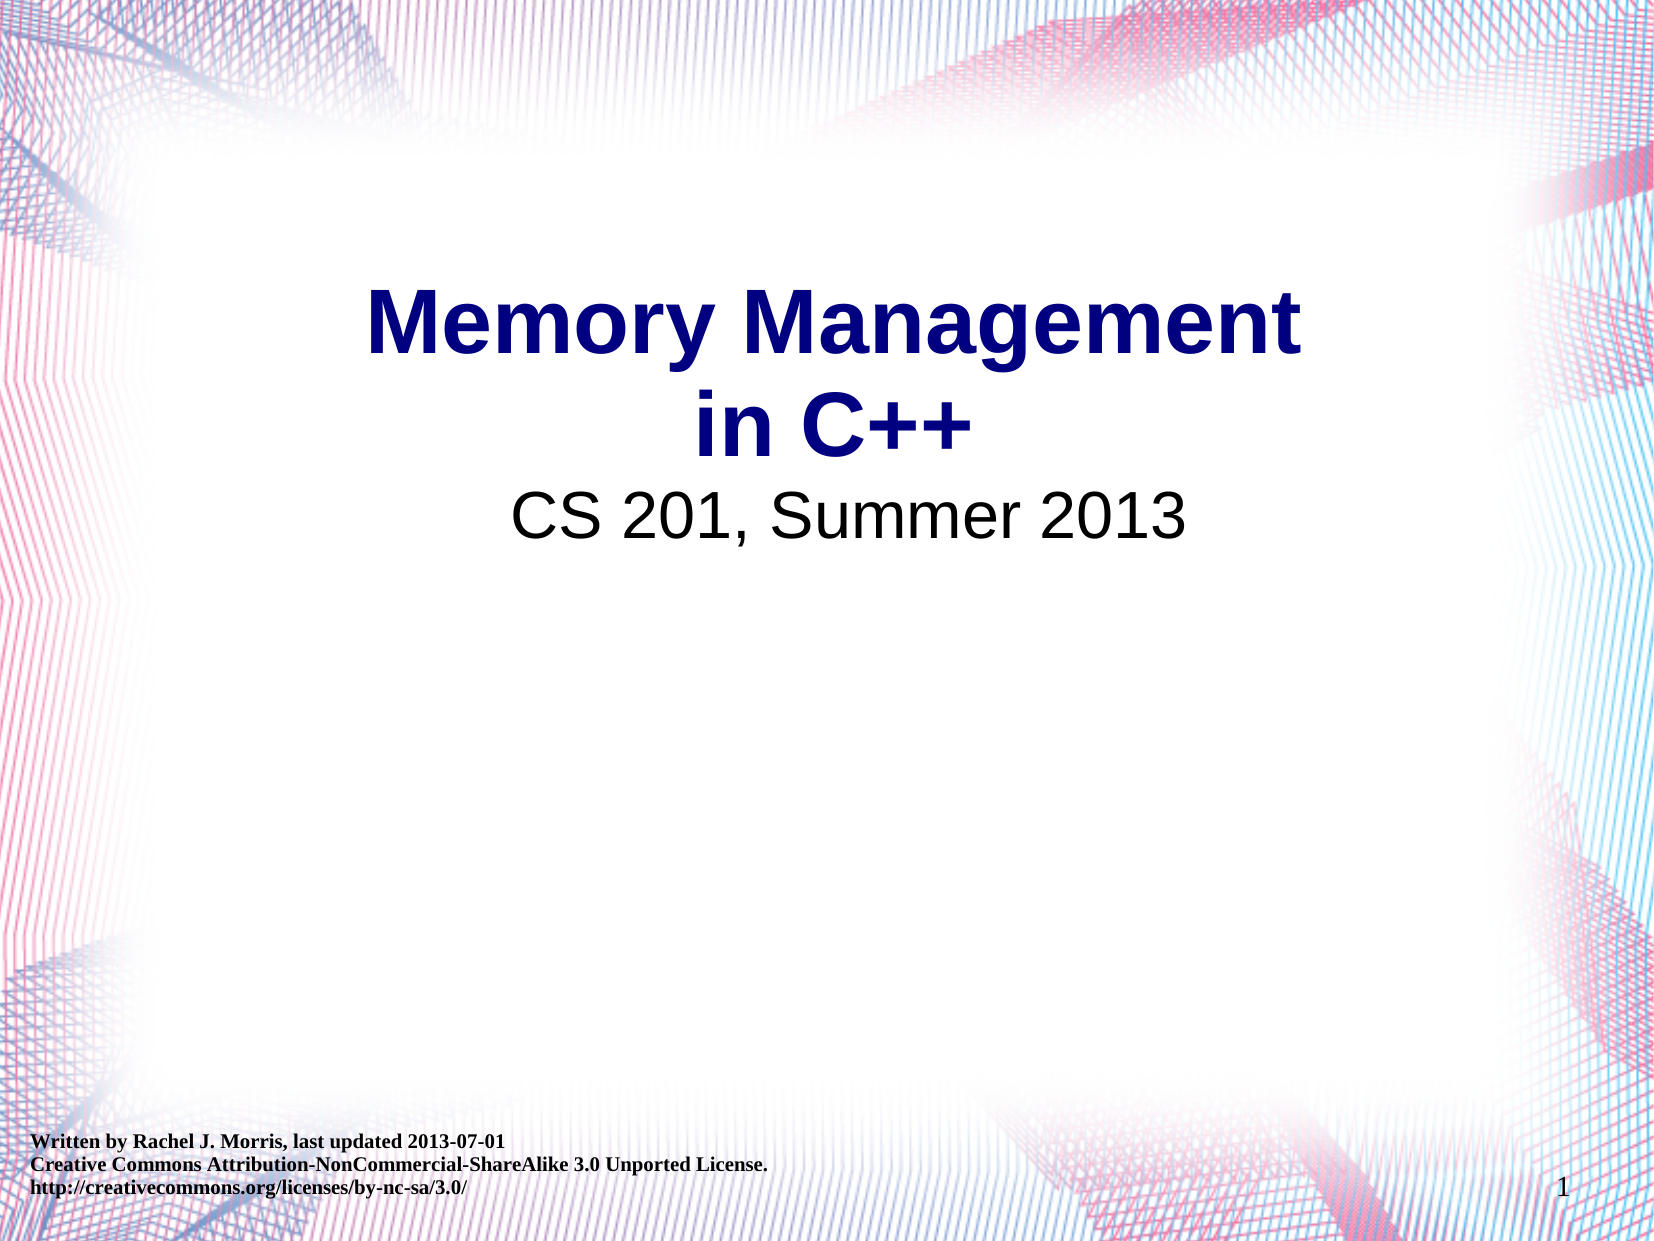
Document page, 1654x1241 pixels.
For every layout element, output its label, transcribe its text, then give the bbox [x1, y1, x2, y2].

title Memory Management in C++ [90, 270, 1579, 478]
text_box CS 201, Summer 2013 [123, 460, 1576, 571]
picture [0, 0, 1654, 1241]
